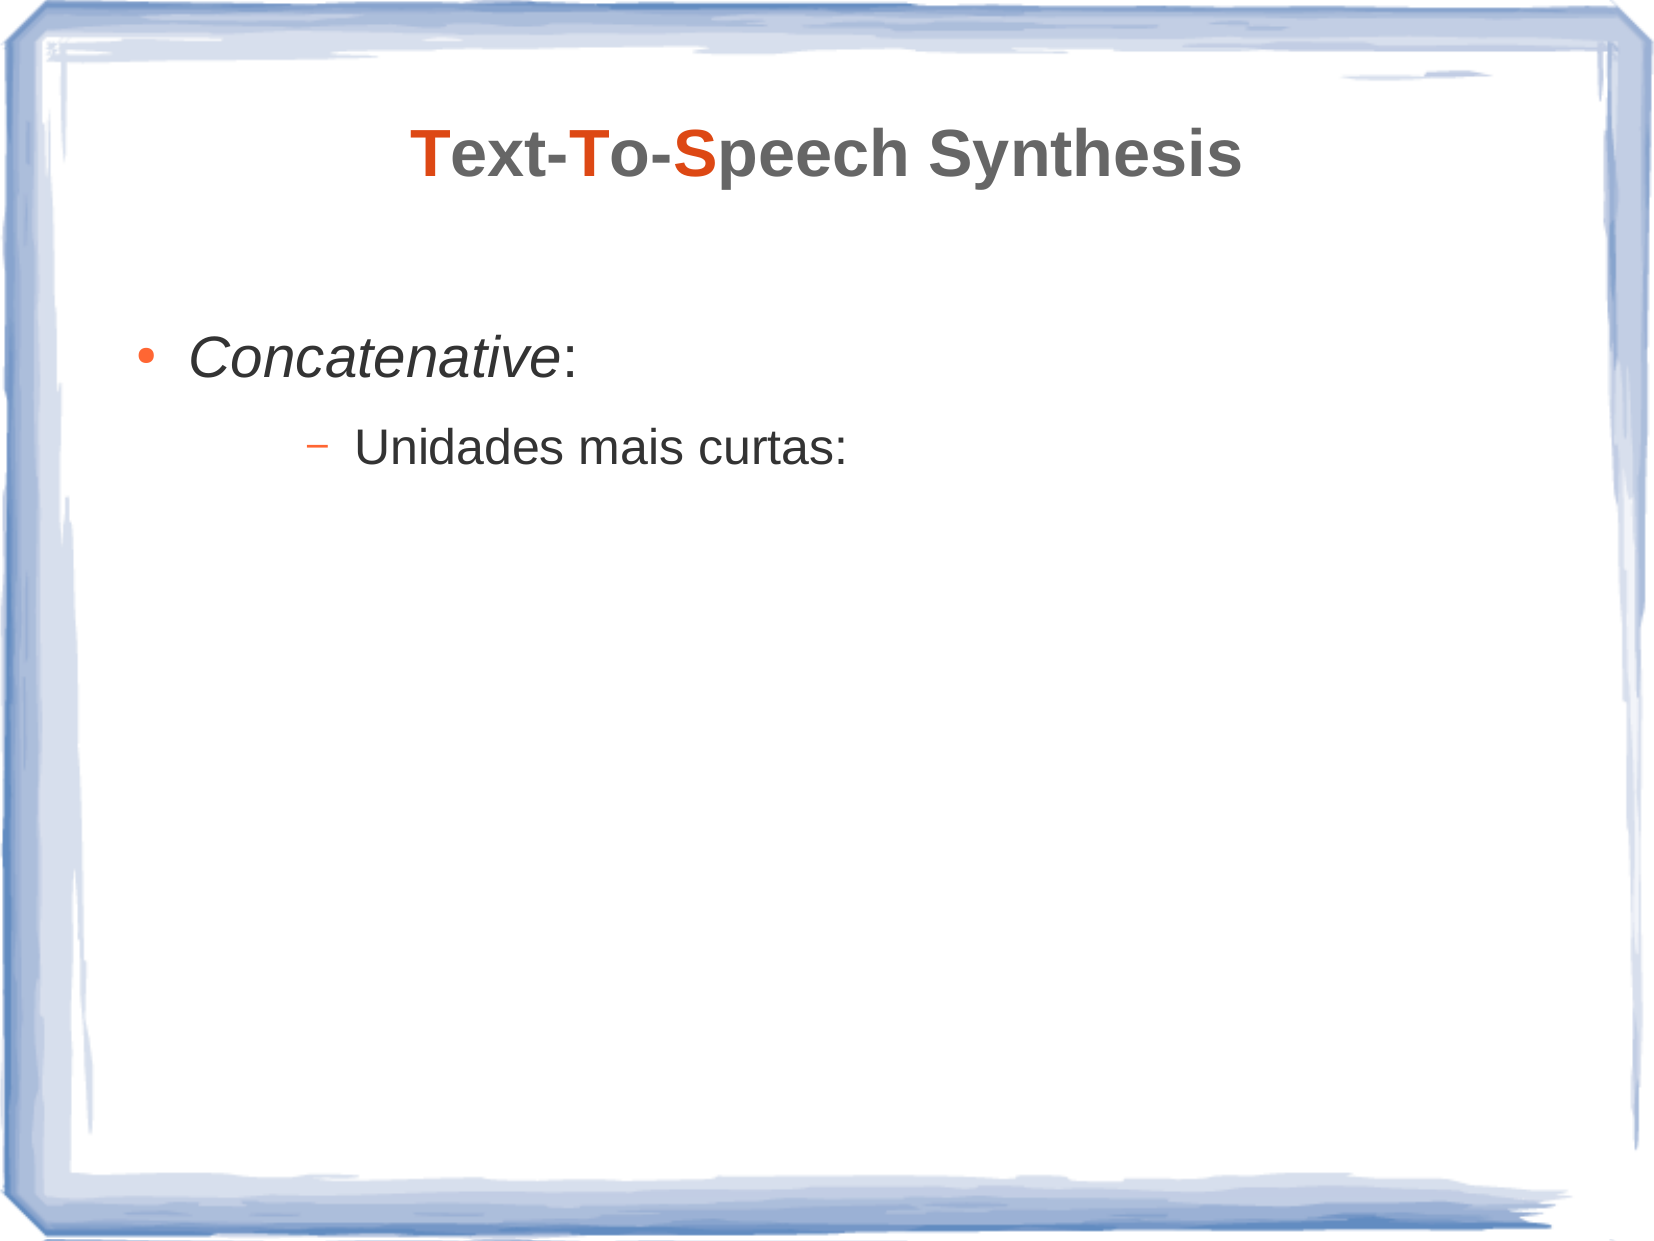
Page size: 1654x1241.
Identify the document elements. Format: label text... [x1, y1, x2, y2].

title Text-To-Speech Synthesis [82, 49, 1571, 257]
list Concatenative: Unidades mais curtas: [118, 324, 1571, 1045]
picture [0, 0, 1654, 1241]
